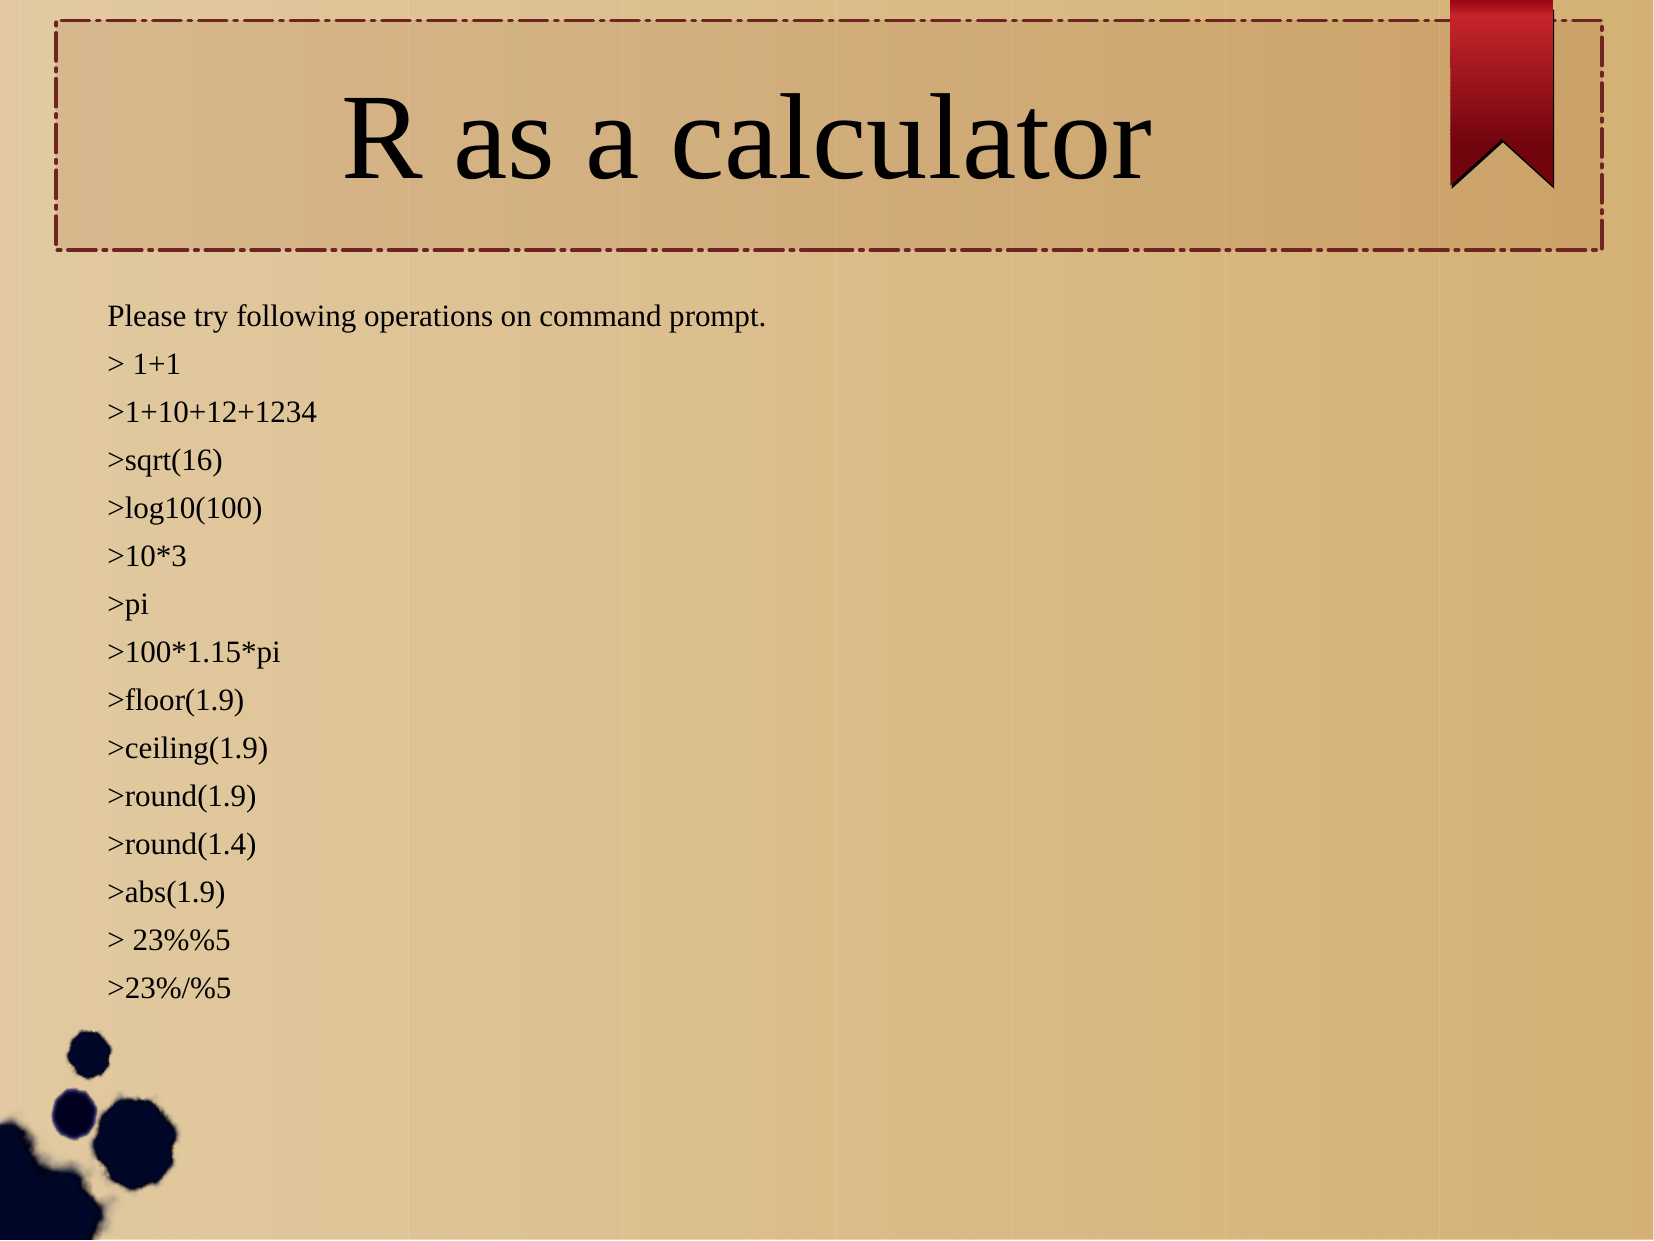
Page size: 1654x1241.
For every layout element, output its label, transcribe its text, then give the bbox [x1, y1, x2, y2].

title R as a calculator [82, 47, 1412, 229]
list Please try following operations on command prompt. > 1+1 >1+10+12+1234 >sqrt(16) >log10(100) >10*3 >pi >100*1.15*pi >floor(1.9) >ceiling(1.9) >round(1.9) >round(1.4) >abs(1.9) > 23%%5 >23%/%5 [82, 299, 1571, 1019]
